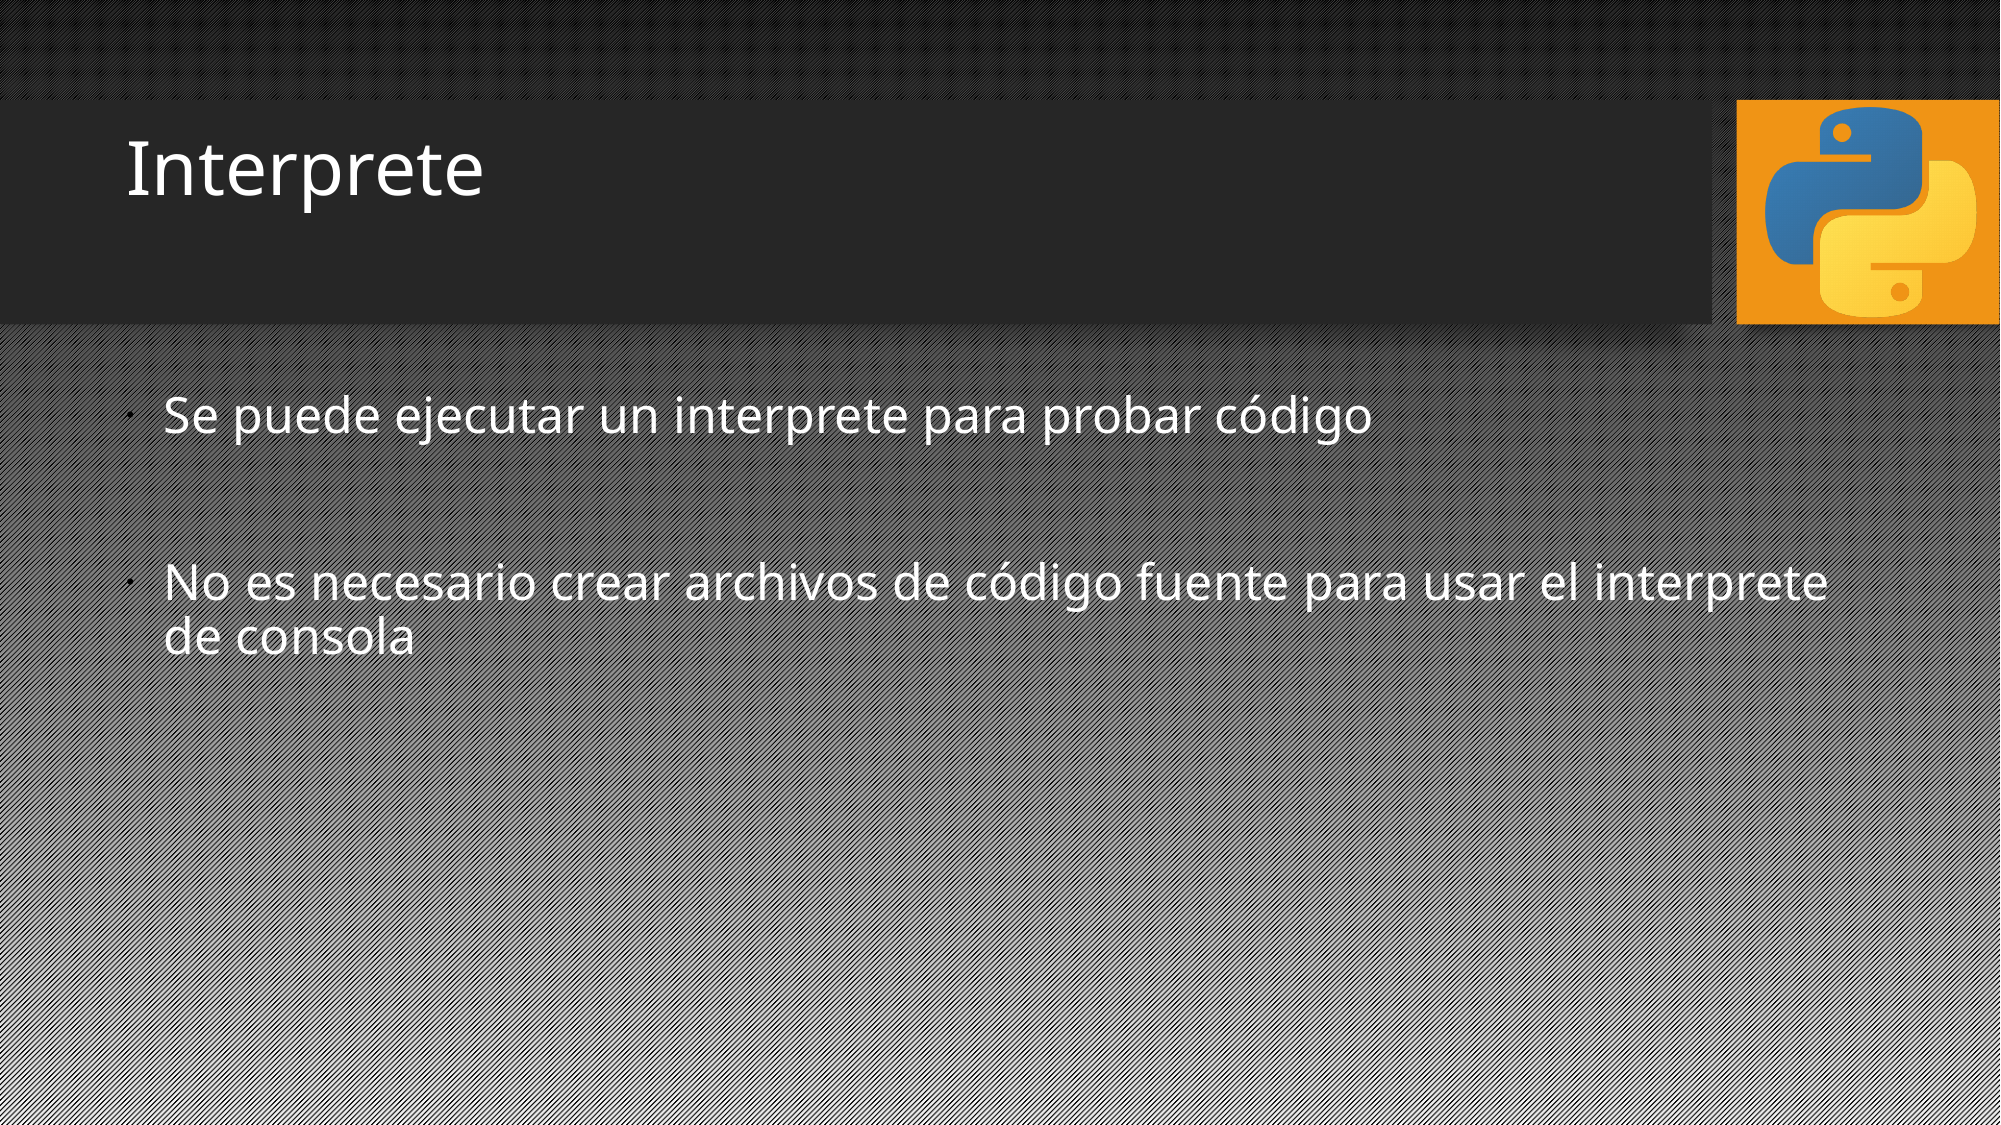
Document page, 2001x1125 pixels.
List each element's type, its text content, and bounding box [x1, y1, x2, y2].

picture [0, 0, 2000, 1125]
title Interprete [111, 123, 1689, 301]
picture [1765, 107, 1977, 318]
list Se puede ejecutar un interprete para probar código No es necesario crear archivos de código fuente para usar el interprete de consola [111, 383, 1879, 1078]
